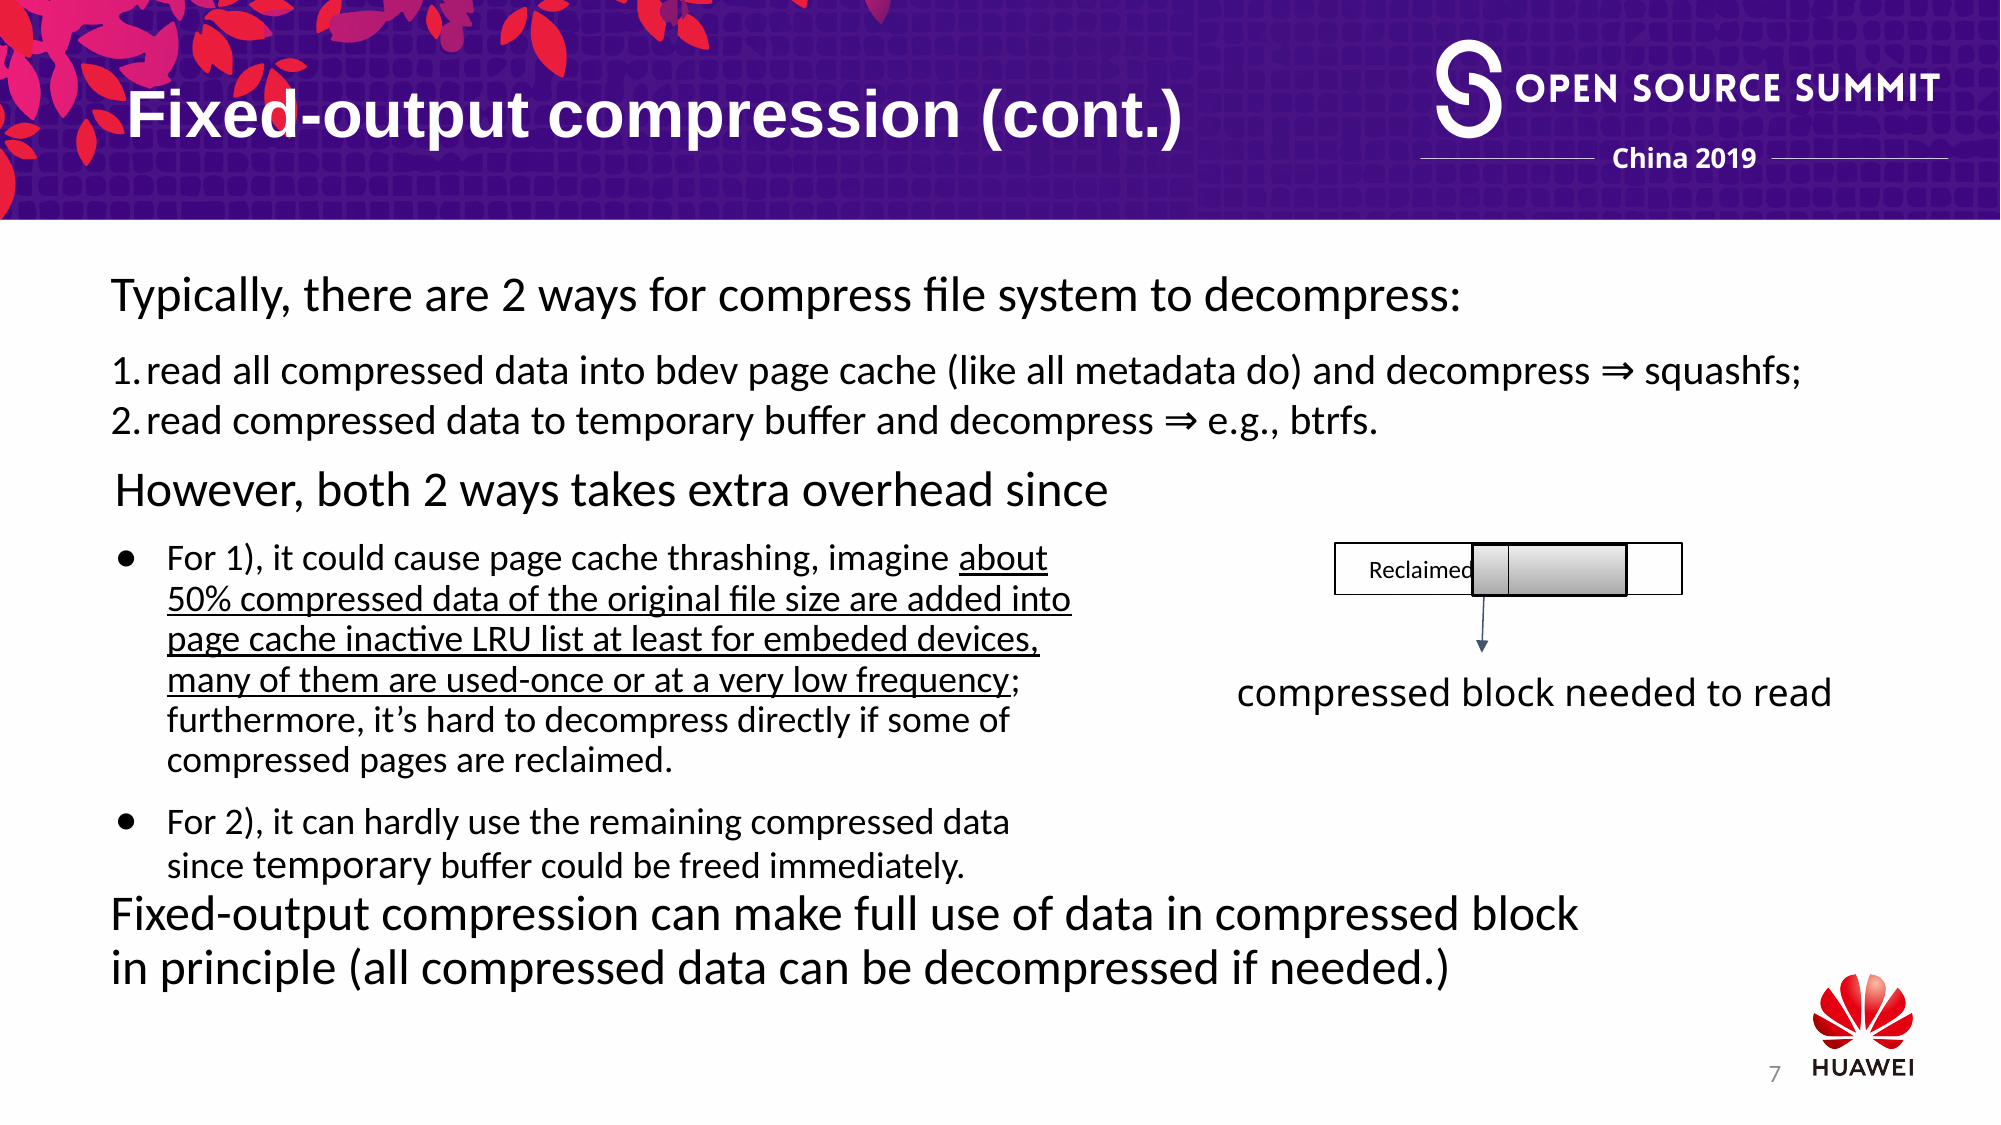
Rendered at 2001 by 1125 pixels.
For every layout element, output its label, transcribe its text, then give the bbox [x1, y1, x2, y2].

picture [0, 0, 2000, 1125]
text_box compressed block needed to read [1221, 653, 1902, 719]
text_box Fixed-output compression (cont.) [111, 72, 1428, 253]
text_box Typically, there are 2 ways for compress file system to decompress: read all compressed data into bdev page cache (like all metadata do) and decompress ⇒ squashfs; read compressed data to temporary buffer and decompress ⇒ e.g., btrfs. However, both 2 ways takes extra overhead since For 1), it could cause page cache thrashing, imagine about 50% compressed data of the original file size are added into page cache inactive LRU list at least for embeded devices, many of them are used-once or at a very low frequency; furthermore, it’s hard to decompress directly if some of compressed pages are reclaimed. For 2), it can hardly use the remaining compressed data since temporary buffer could be freed immediately. Fixed-output compression can make full use of data in compressed block in principle (all compressed data can be decompressed if needed.) [76, 253, 1936, 1075]
text_box Reclaimed [1335, 543, 1508, 595]
text_box [1509, 544, 1627, 594]
